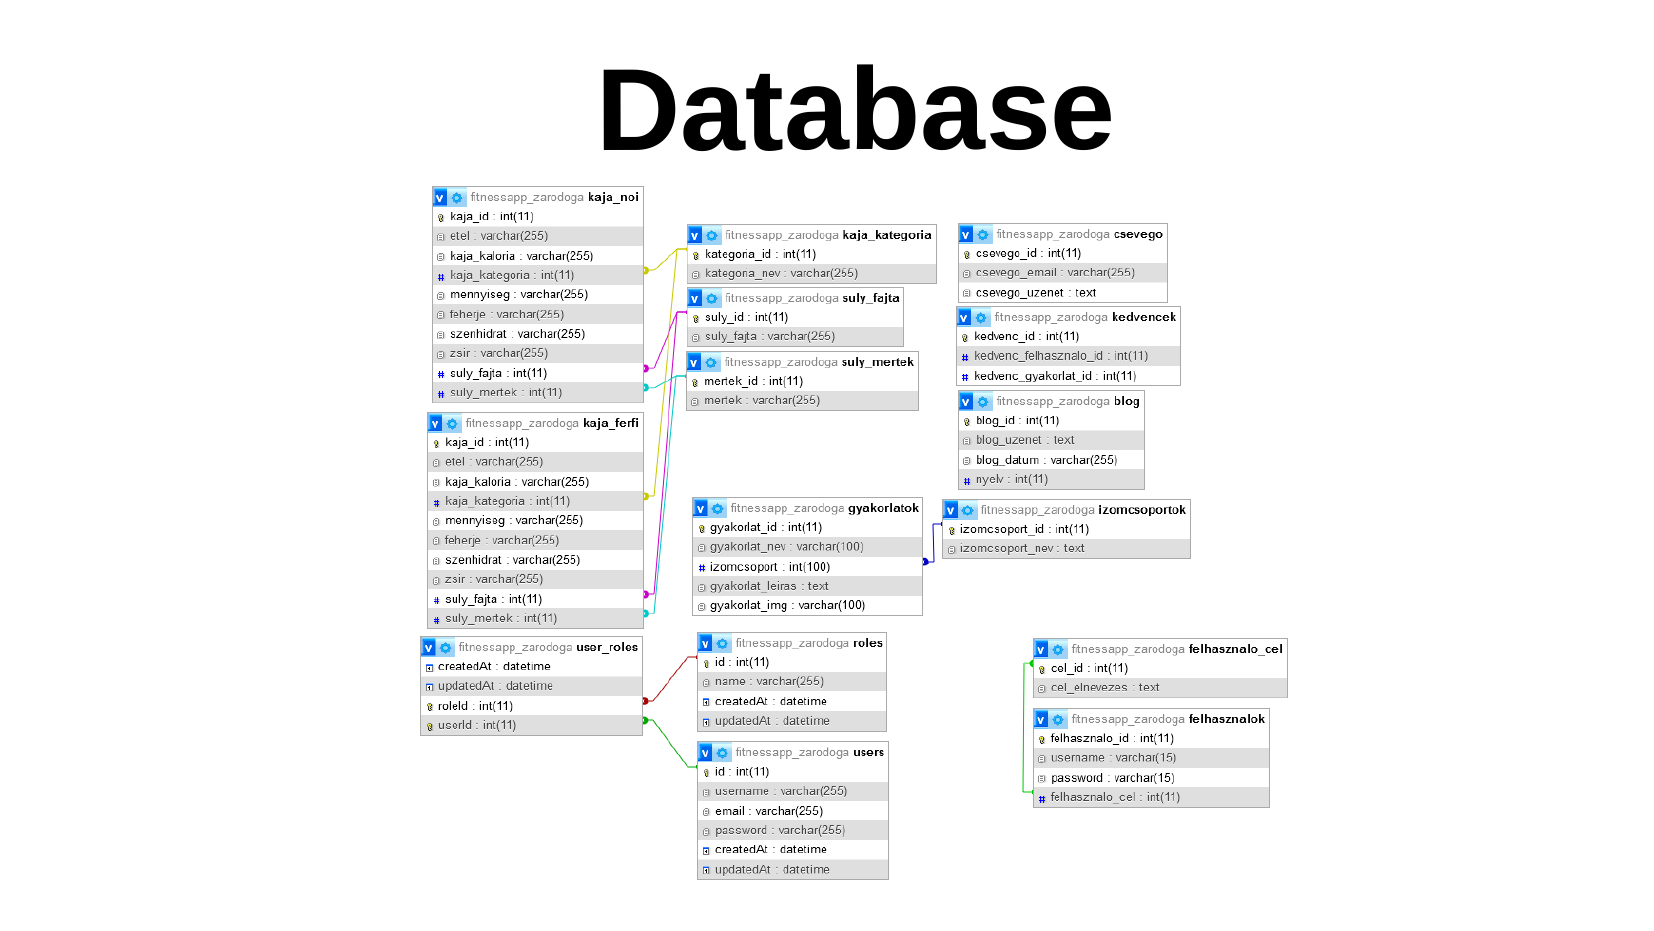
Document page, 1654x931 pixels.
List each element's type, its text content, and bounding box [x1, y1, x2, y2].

title Database [118, 29, 1596, 189]
picture [377, 177, 1329, 902]
